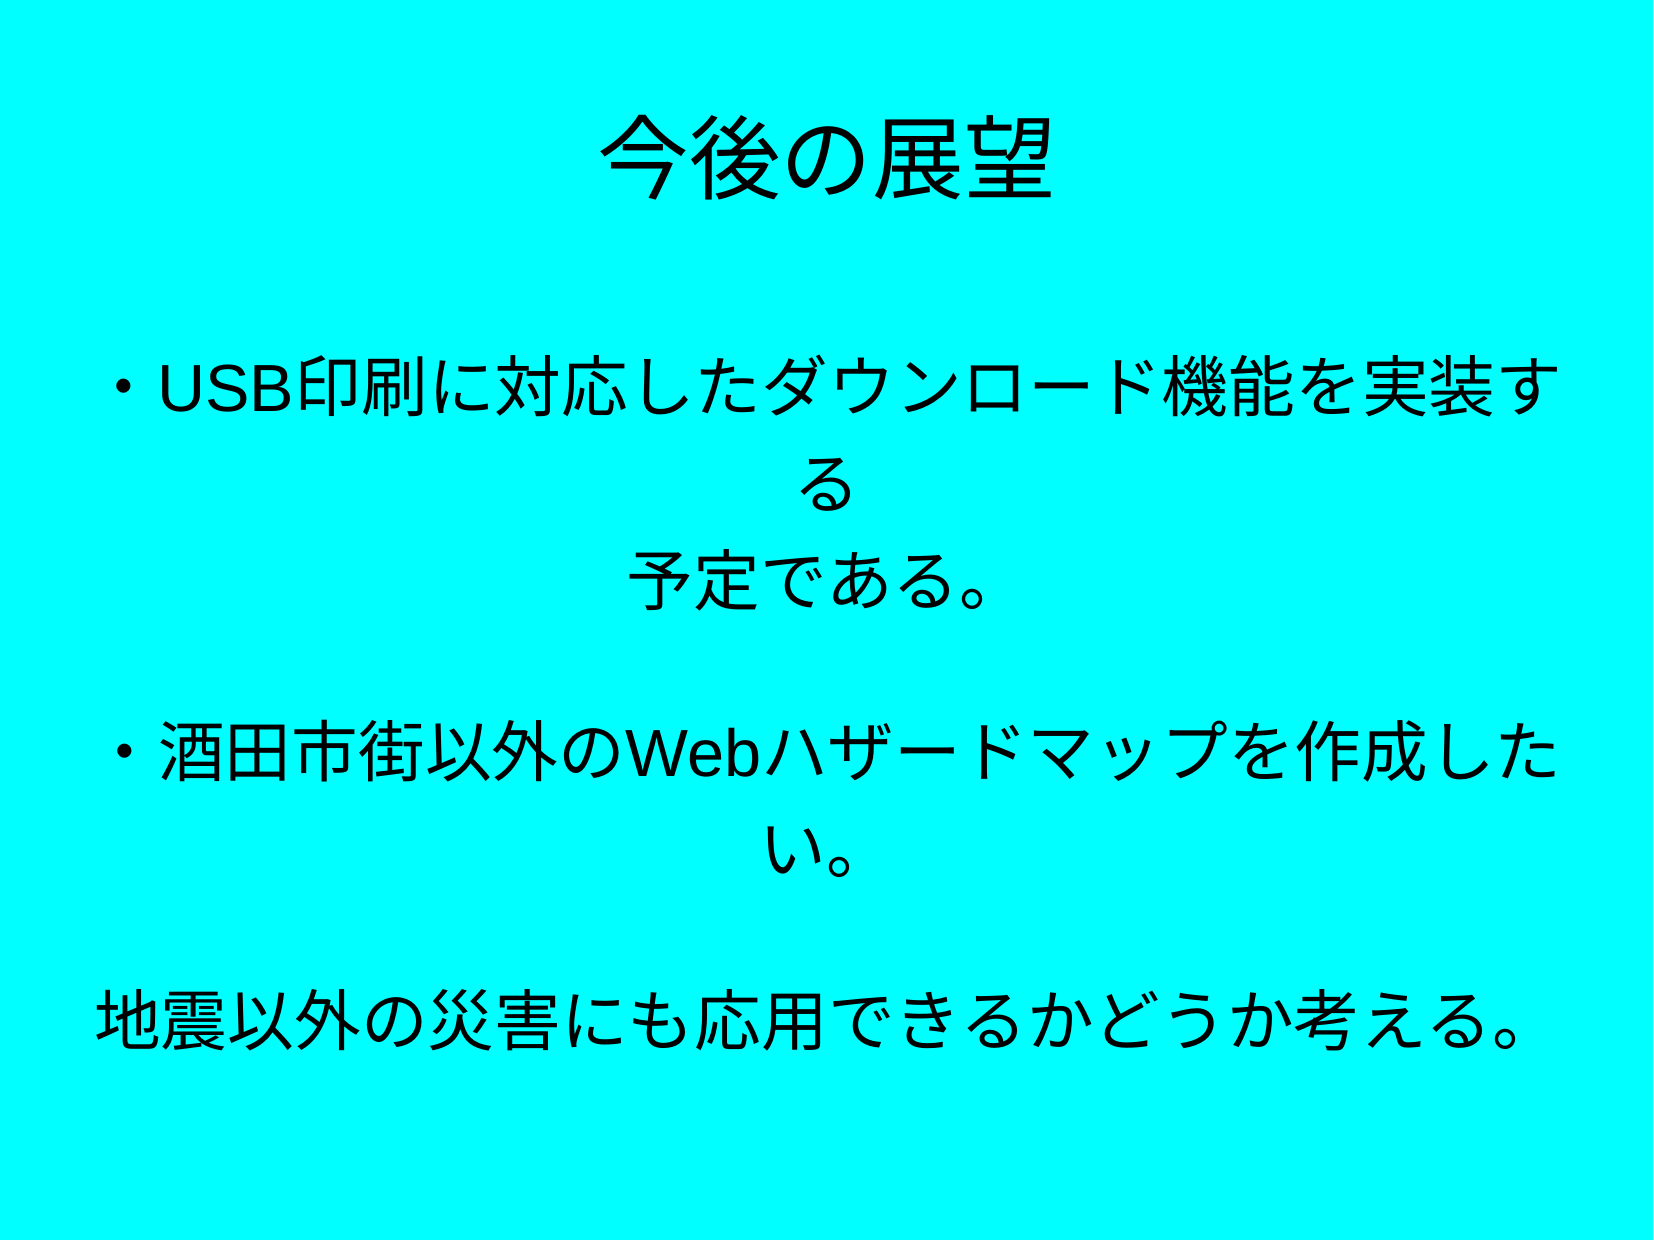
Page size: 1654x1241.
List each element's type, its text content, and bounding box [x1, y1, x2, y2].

subtitle ・USB印刷に対応したダウンロード機能を実装する 予定である。 ・酒田市街以外のWebハザードマップを作成したい。 地震以外の災害にも応用できるかどうか考える。 [82, 297, 1571, 1102]
title 今後の展望 [82, 56, 1571, 250]
